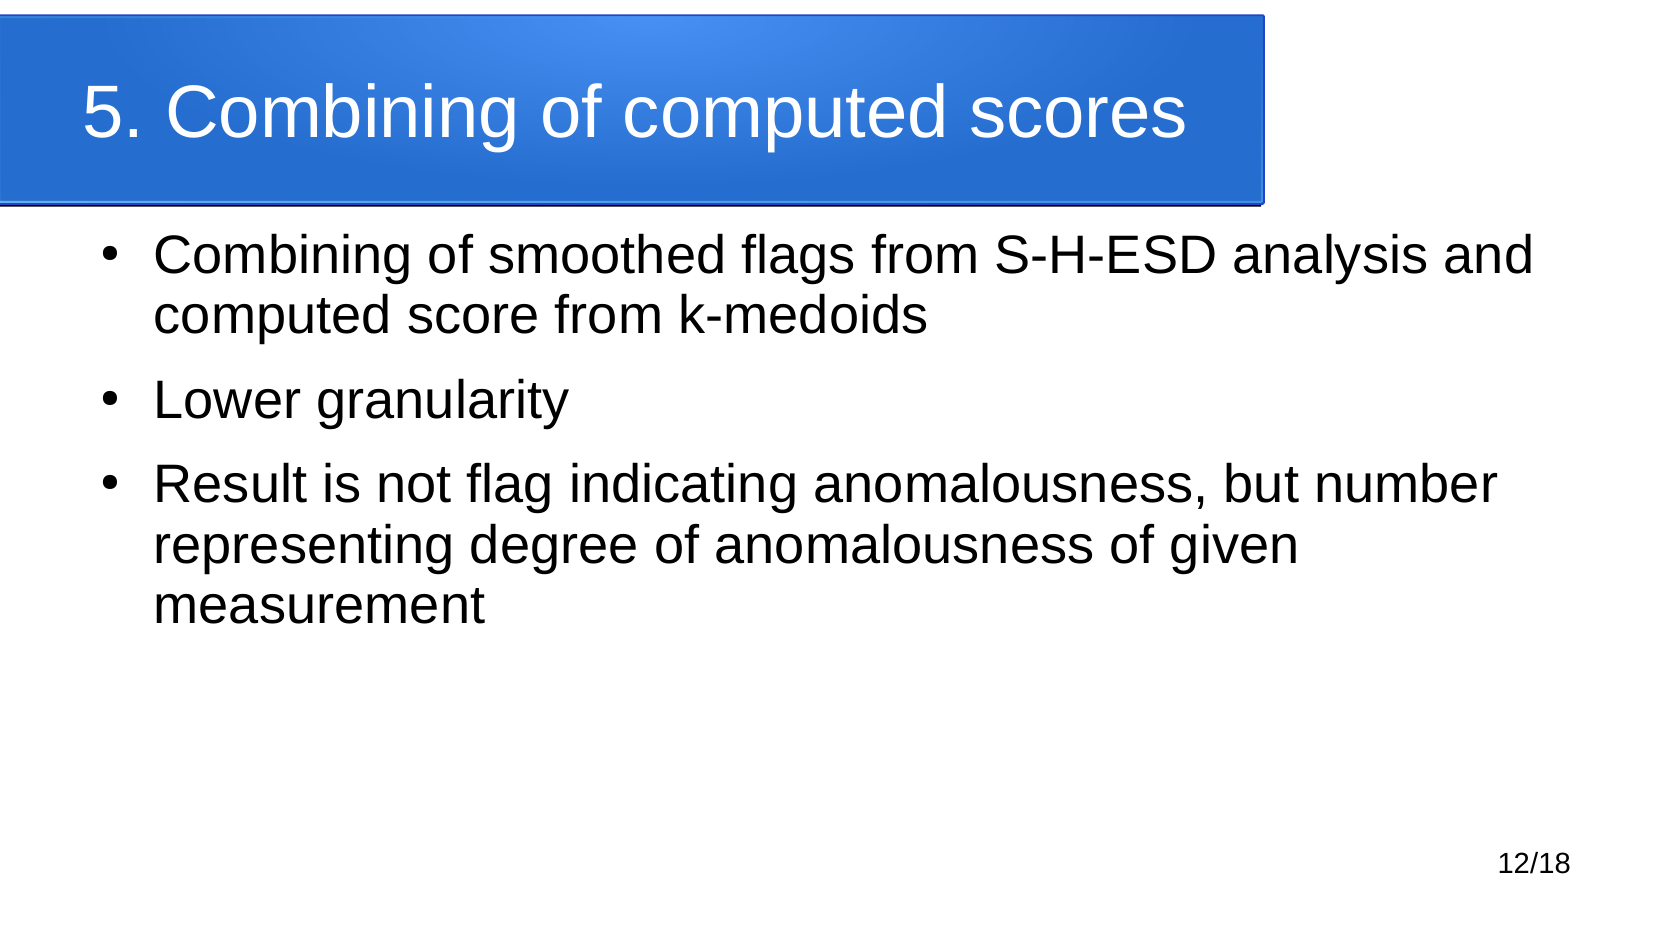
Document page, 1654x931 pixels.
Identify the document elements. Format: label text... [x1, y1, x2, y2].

list Combining of smoothed flags from S-H-ESD analysis and computed score from k-medoids Lower granularity Result is not flag indicating anomalousness, but number representing degree of anomalousness of given measurement [82, 224, 1571, 764]
title 5. Combining of computed scores [82, 29, 1291, 196]
